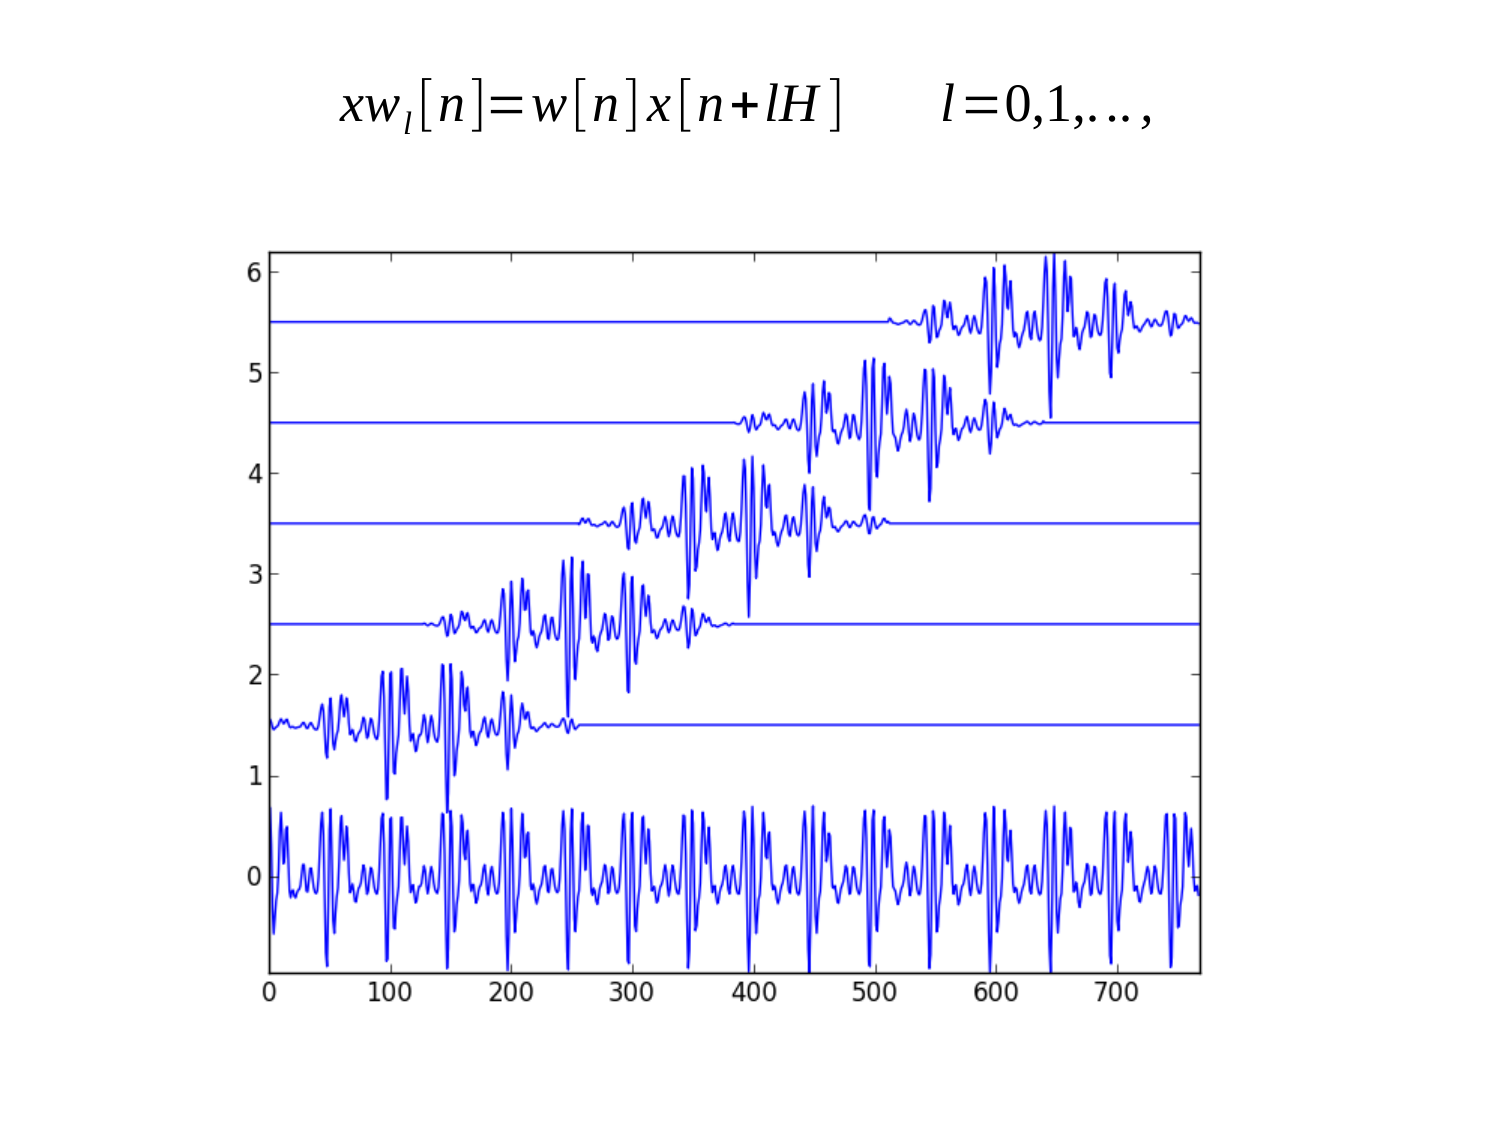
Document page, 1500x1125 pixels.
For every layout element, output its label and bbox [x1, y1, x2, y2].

picture [119, 162, 1320, 1063]
chart [330, 73, 1161, 142]
